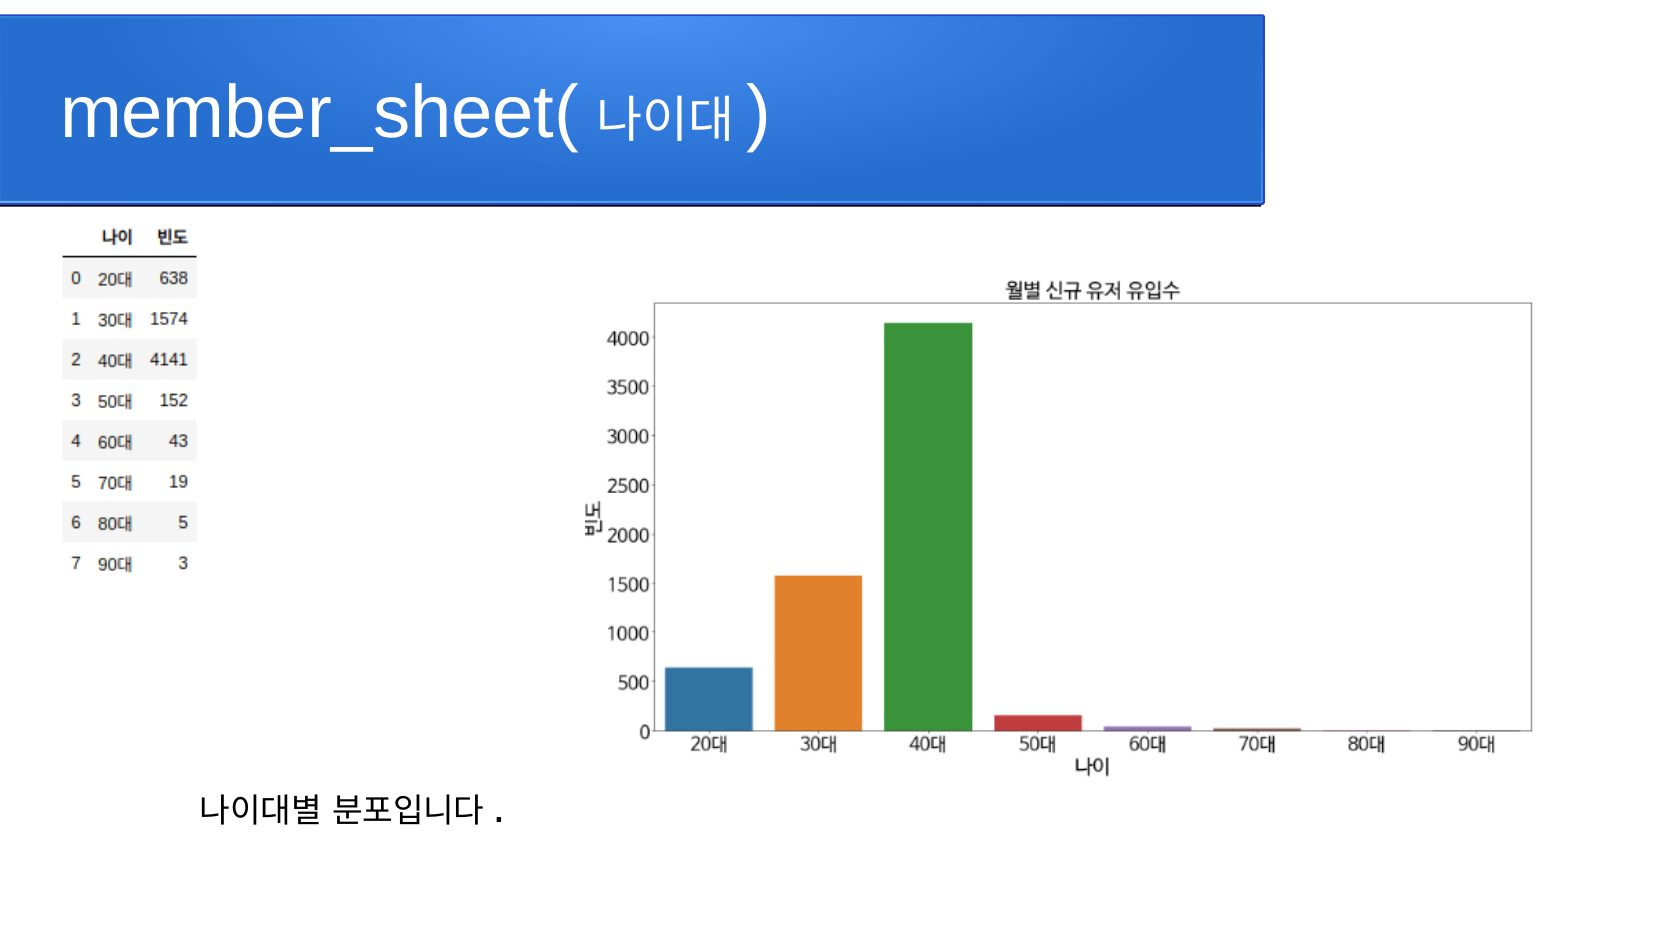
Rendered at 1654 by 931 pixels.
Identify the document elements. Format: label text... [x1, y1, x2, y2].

picture [585, 275, 1542, 781]
title member_sheet(나이대) [60, 35, 1235, 189]
picture [55, 217, 211, 586]
text_box 나이대별 분포입니다. [15, 699, 691, 916]
